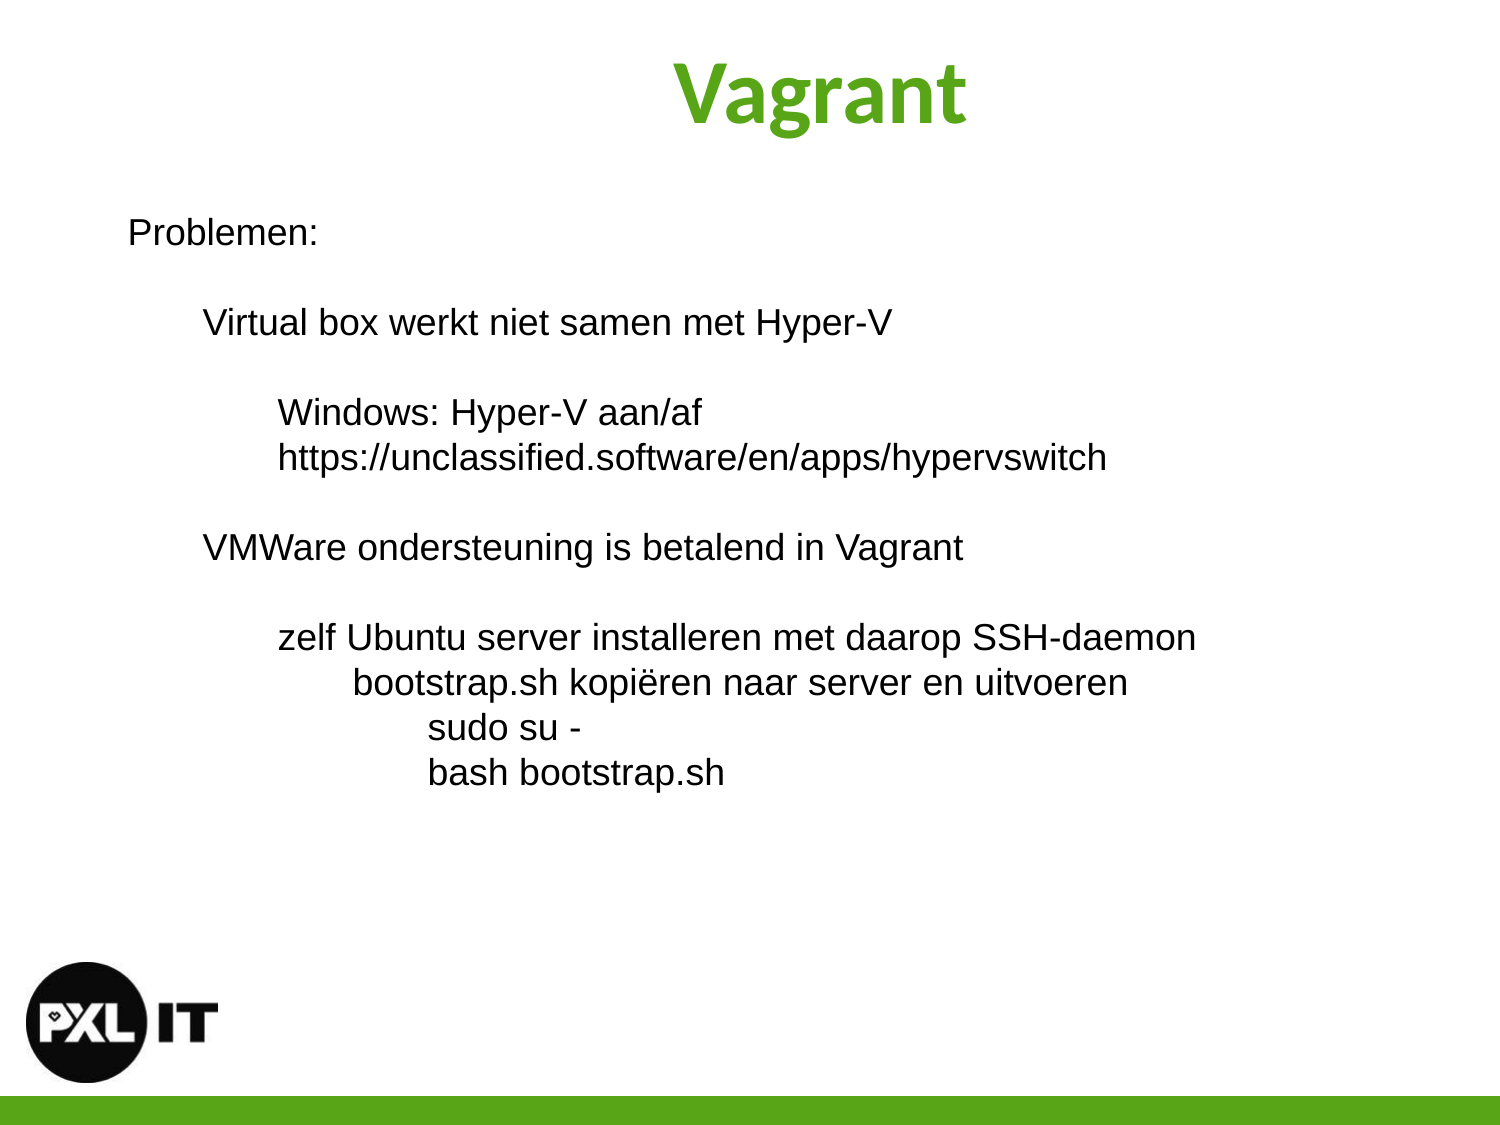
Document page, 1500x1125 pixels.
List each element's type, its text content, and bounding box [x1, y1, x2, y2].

picture [26, 962, 218, 1083]
text_box Vagrant [201, 24, 1440, 151]
text_box Problemen: Virtual box werkt niet samen met Hyper-V Windows: Hyper-V aan/af https://unclassified.software/en/apps/hypervswitch VMWare ondersteuning is betalend in Vagrant zelf Ubuntu server installeren met daarop SSH-daemon bootstrap.sh kopiëren naar server en uitvoeren sudo su - bash bootstrap.sh [112, 193, 1288, 613]
